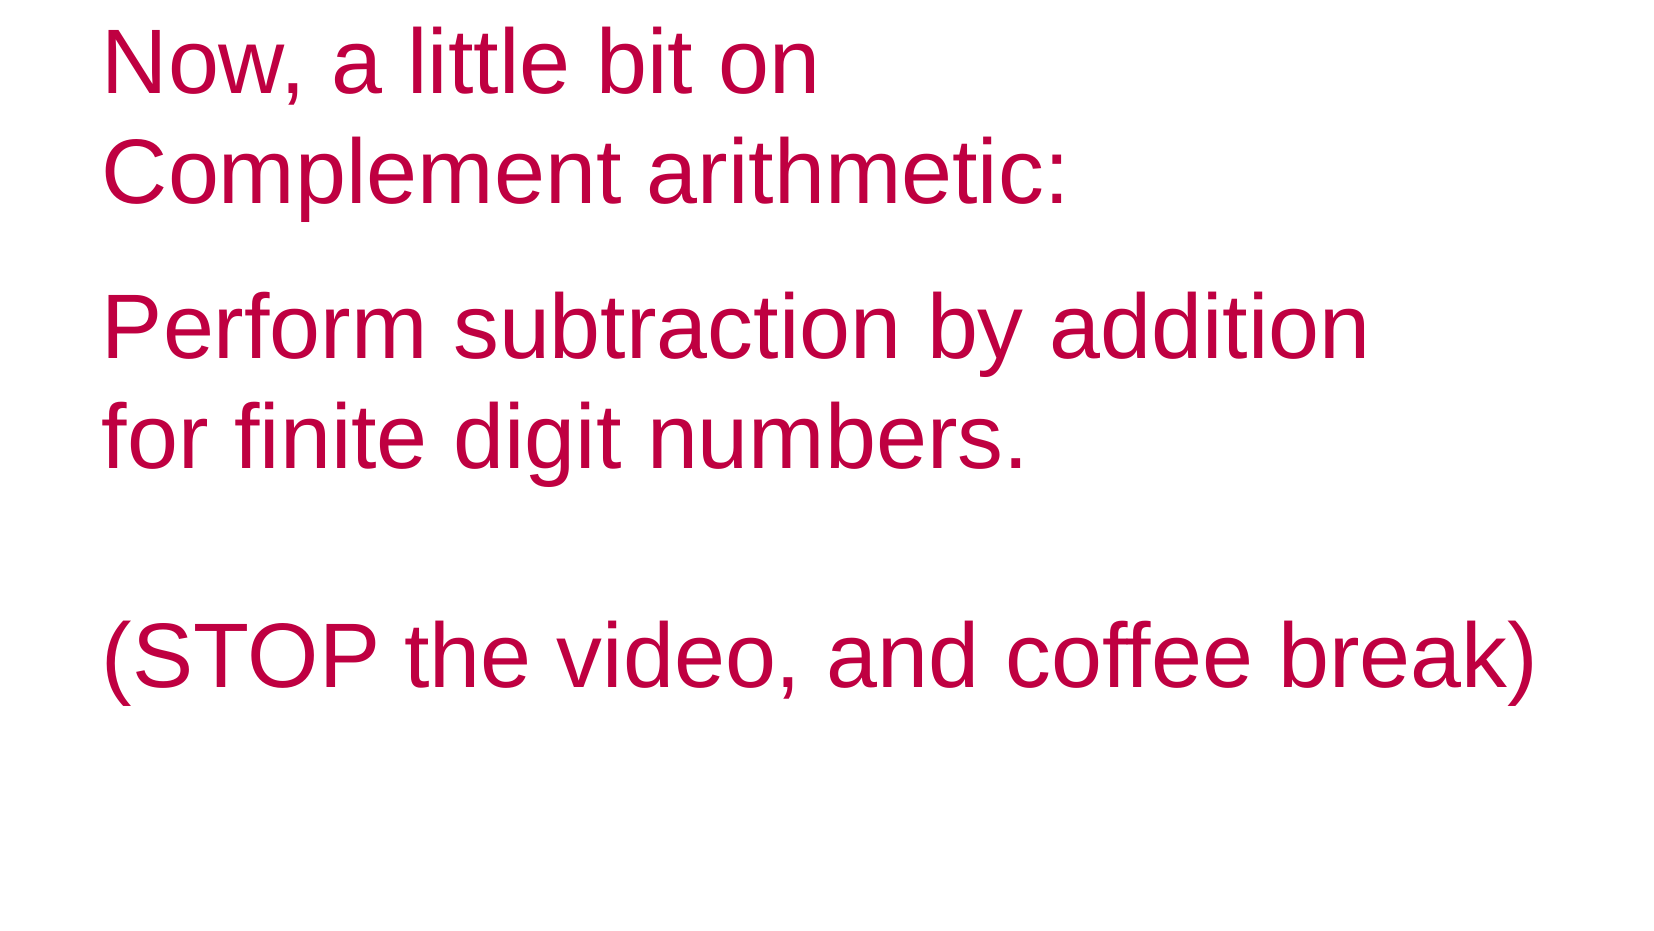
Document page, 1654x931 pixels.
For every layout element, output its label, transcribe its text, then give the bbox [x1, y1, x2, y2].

text_box Now, a little bit on Complement arithmetic: Perform subtraction by addition for finite digit numbers. (STOP the video, and coffee break) [101, 105, 1590, 823]
